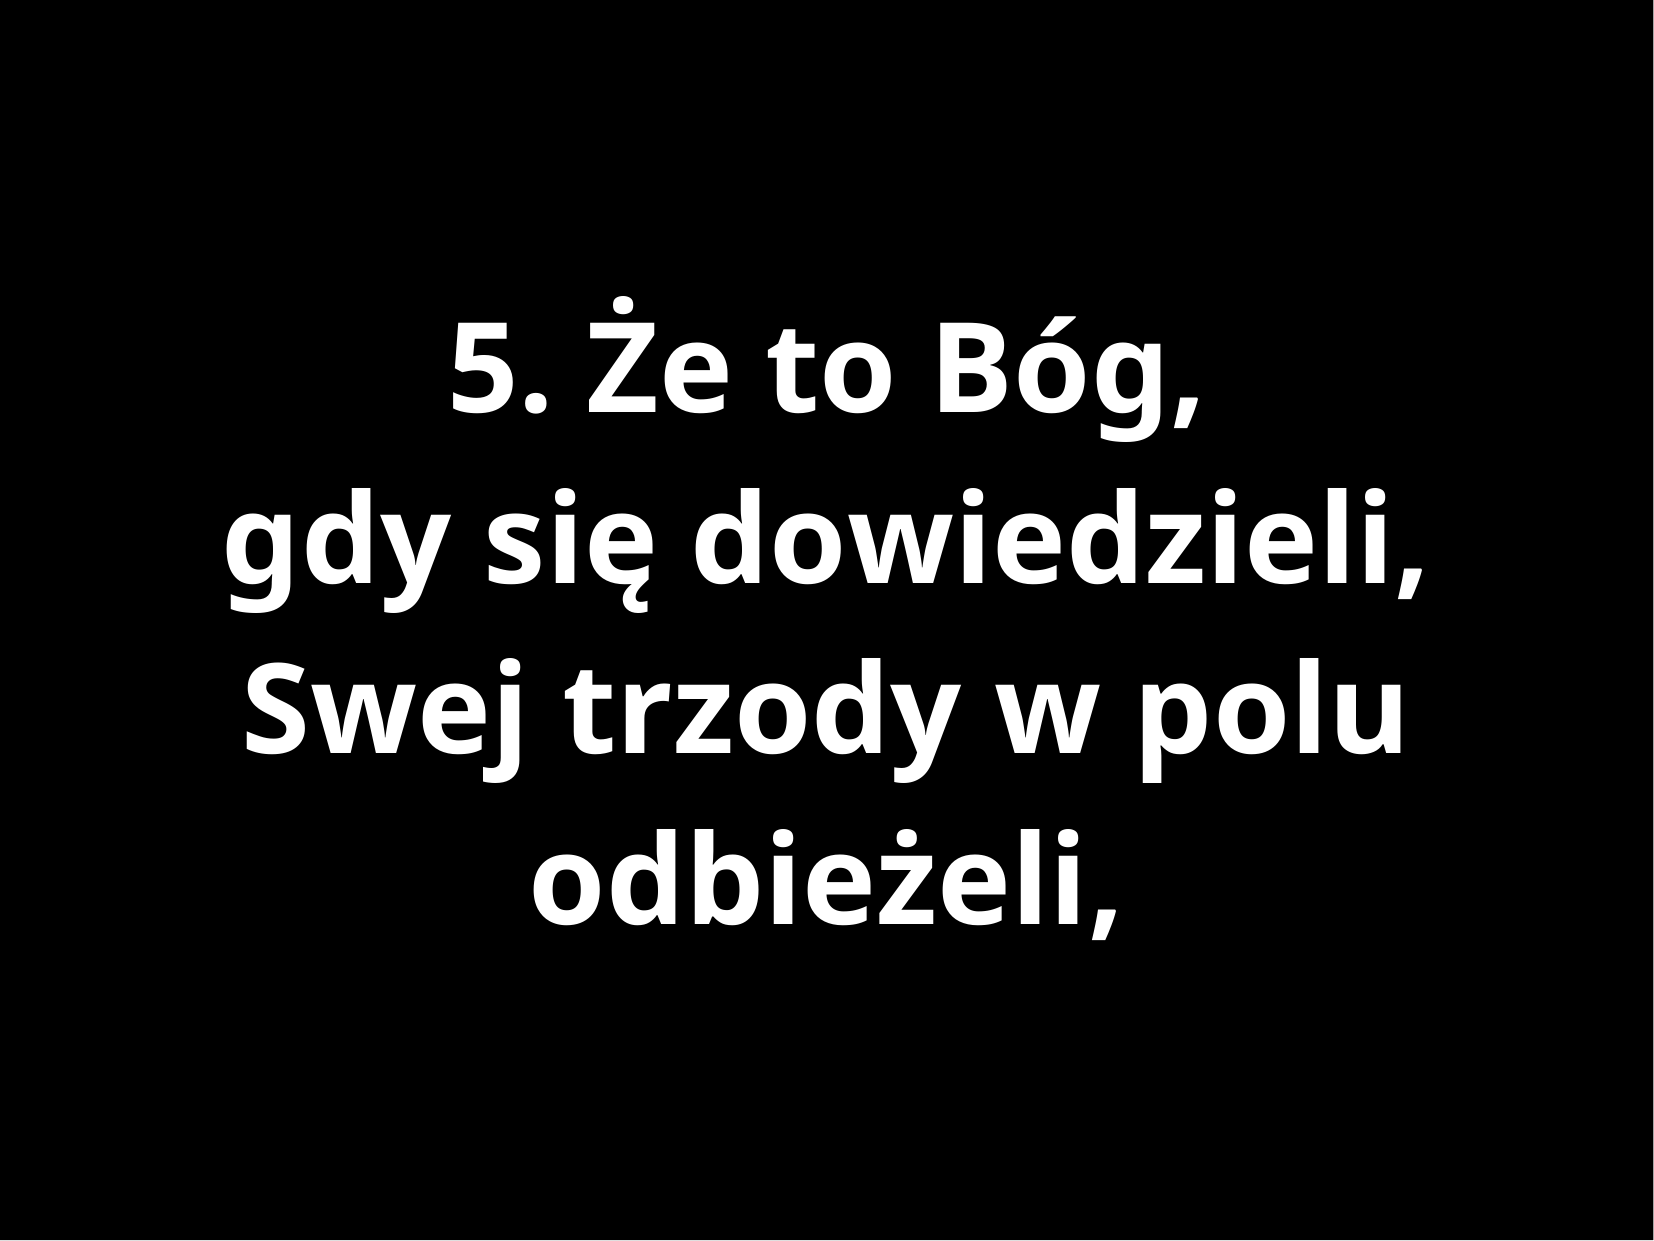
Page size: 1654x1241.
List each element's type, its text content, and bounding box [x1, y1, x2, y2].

title 5. Że to Bóg, gdy się dowiedzieli, Swej trzody w polu odbieżeli, [0, 0, 1654, 1241]
